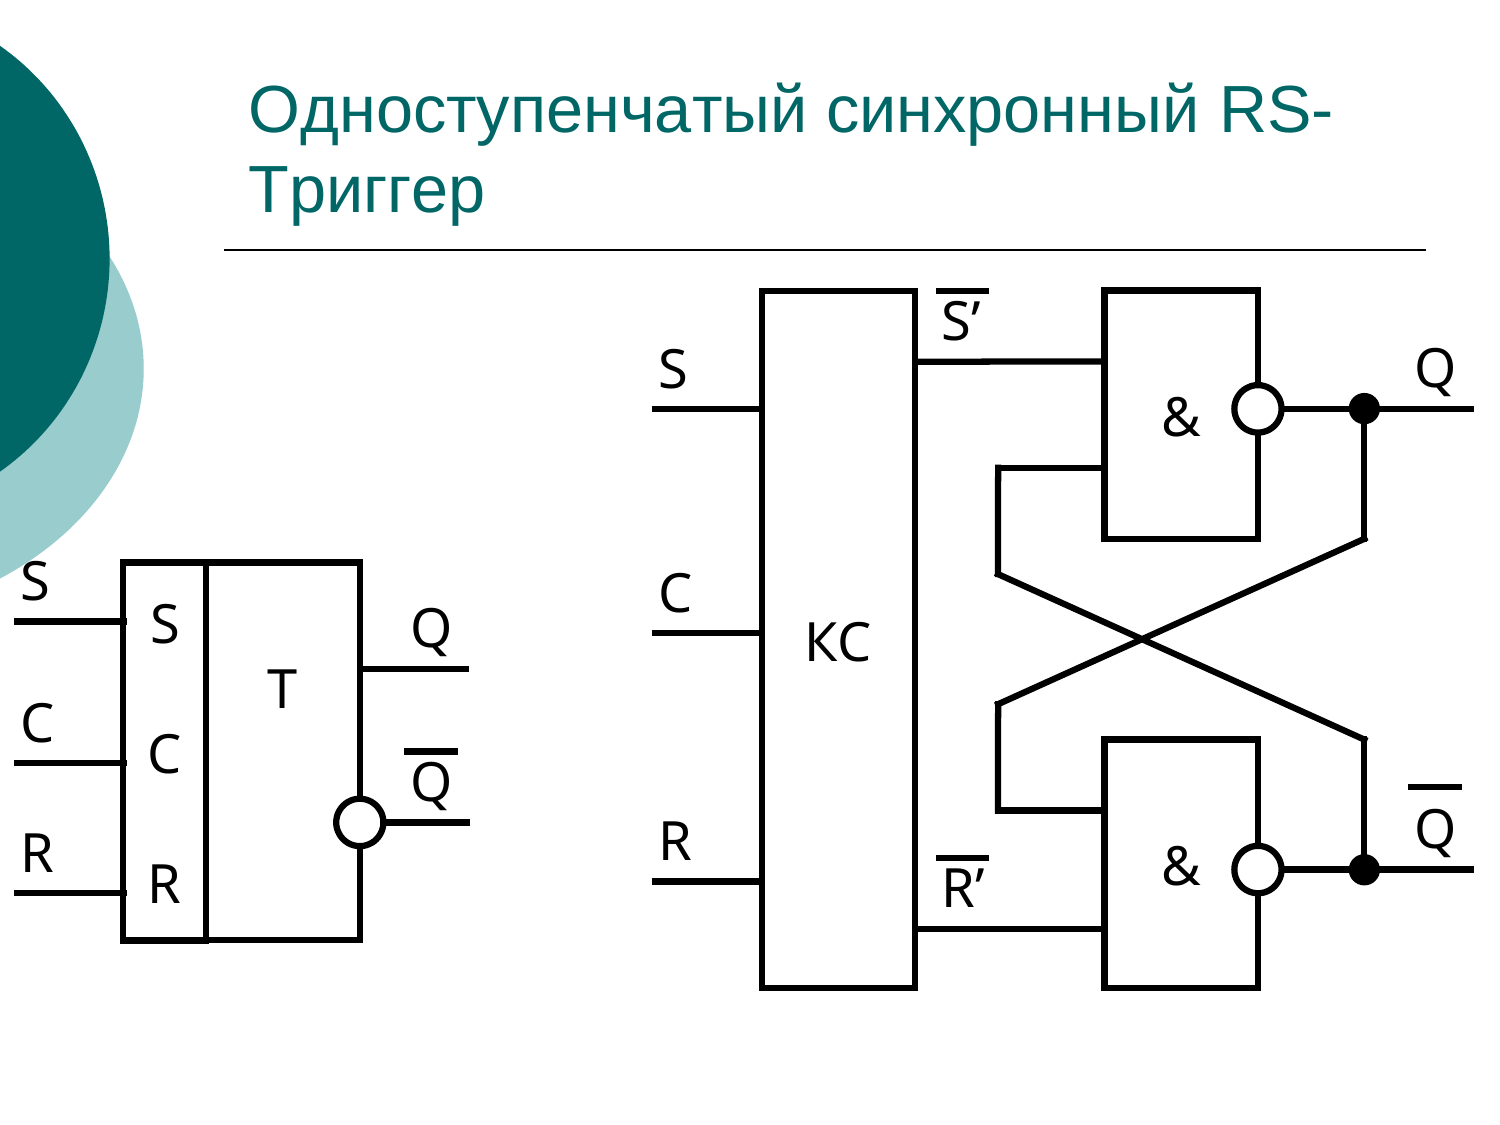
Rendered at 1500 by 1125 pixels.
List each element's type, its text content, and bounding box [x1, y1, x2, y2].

text_box R’ [927, 846, 1034, 927]
text_box S [5, 538, 113, 620]
text_box [336, 798, 384, 847]
text_box T [206, 562, 360, 941]
text_box S [643, 326, 751, 407]
title Одноступенчатый синхронный RS-Триггер [233, 58, 1416, 228]
text_box С [643, 550, 751, 632]
text_box & [1104, 290, 1258, 539]
text_box Q [1399, 325, 1483, 407]
text_box С [5, 680, 113, 762]
text_box R [643, 798, 751, 880]
text_box [1234, 845, 1282, 894]
text_box Q [1399, 786, 1471, 868]
text_box R [5, 810, 113, 892]
text_box S’ [927, 278, 1034, 360]
text_box [1234, 385, 1282, 433]
text_box & [1104, 739, 1258, 988]
text_box Q [395, 586, 502, 667]
text_box Q [395, 739, 502, 821]
text_box S C R [123, 562, 206, 941]
text_box КС [761, 290, 916, 988]
